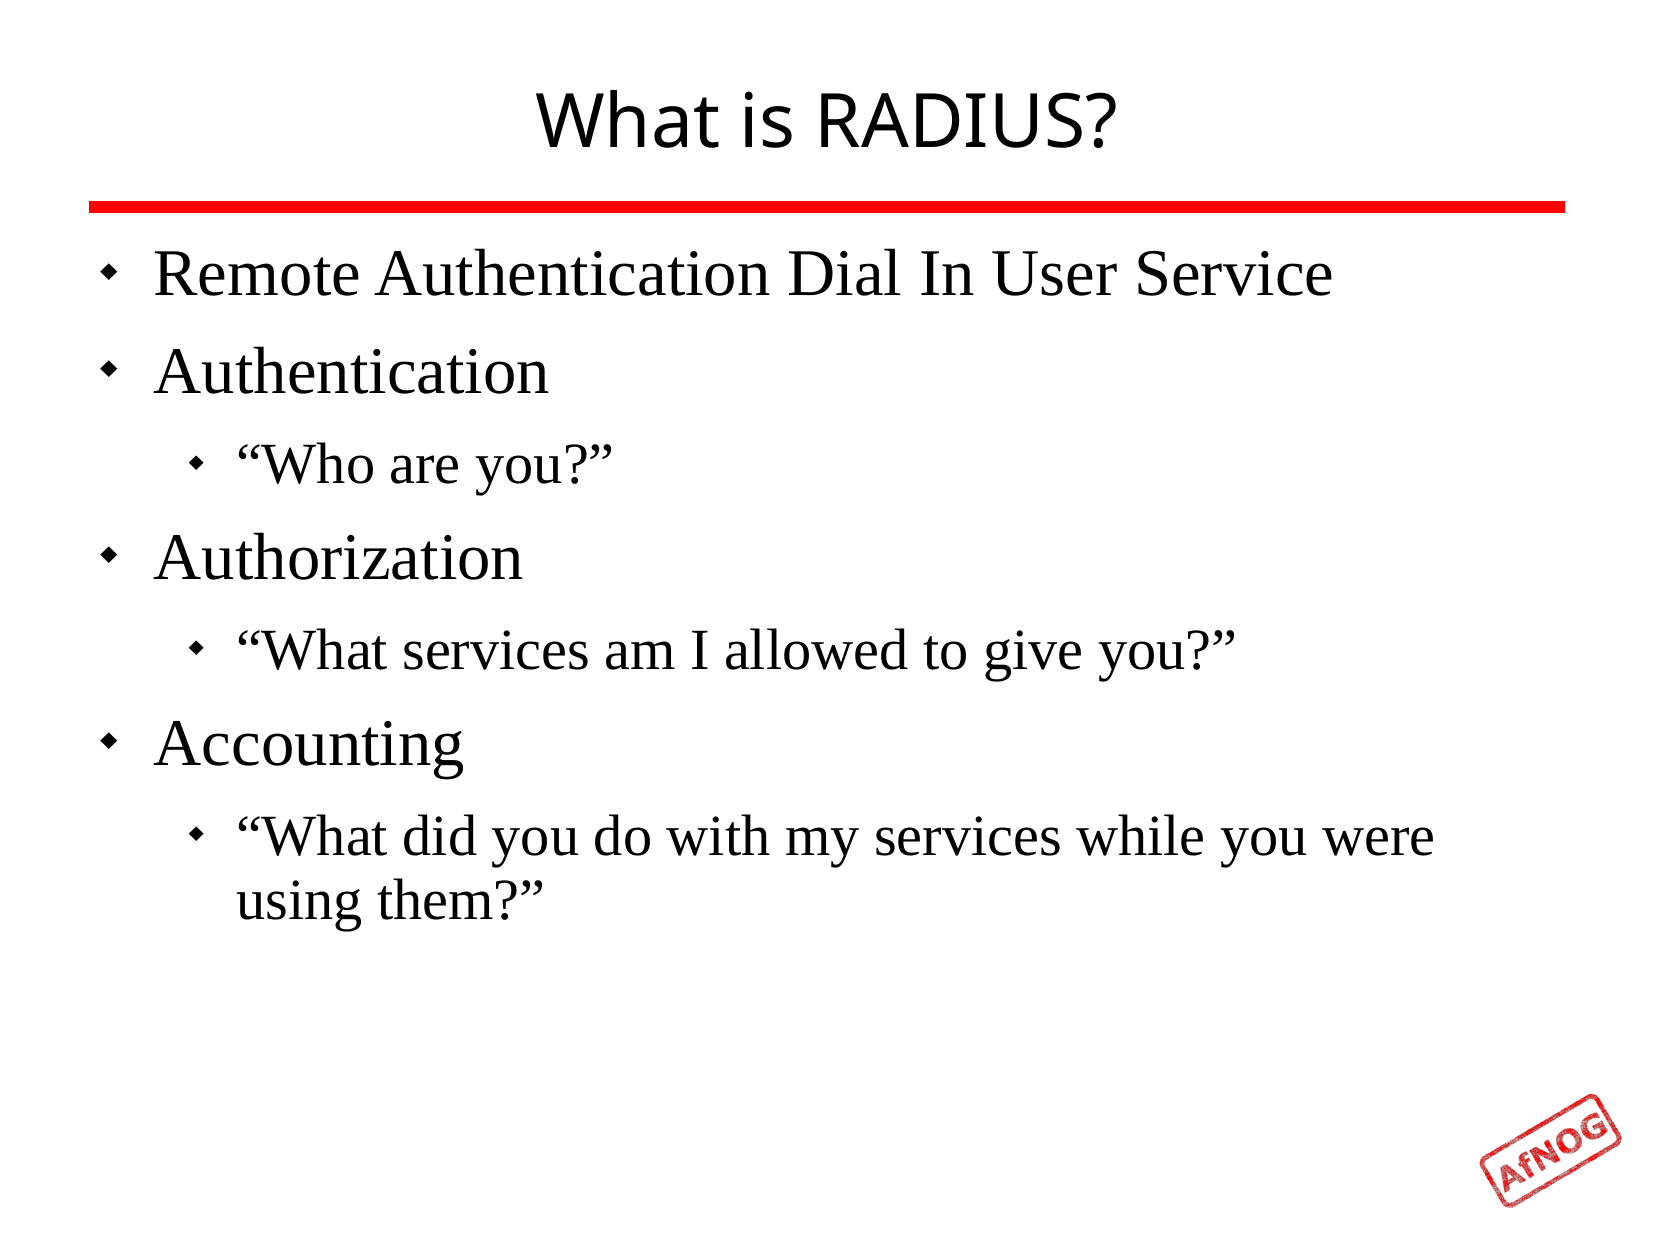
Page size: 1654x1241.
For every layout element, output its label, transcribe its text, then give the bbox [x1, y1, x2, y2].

title What is RADIUS? [82, 29, 1571, 207]
list Remote Authentication Dial In User Service Authentication “Who are you?” Authorization “What services am I allowed to give you?” Accounting “What did you do with my services while you were using them?” [82, 236, 1571, 937]
picture [1476, 1090, 1625, 1211]
